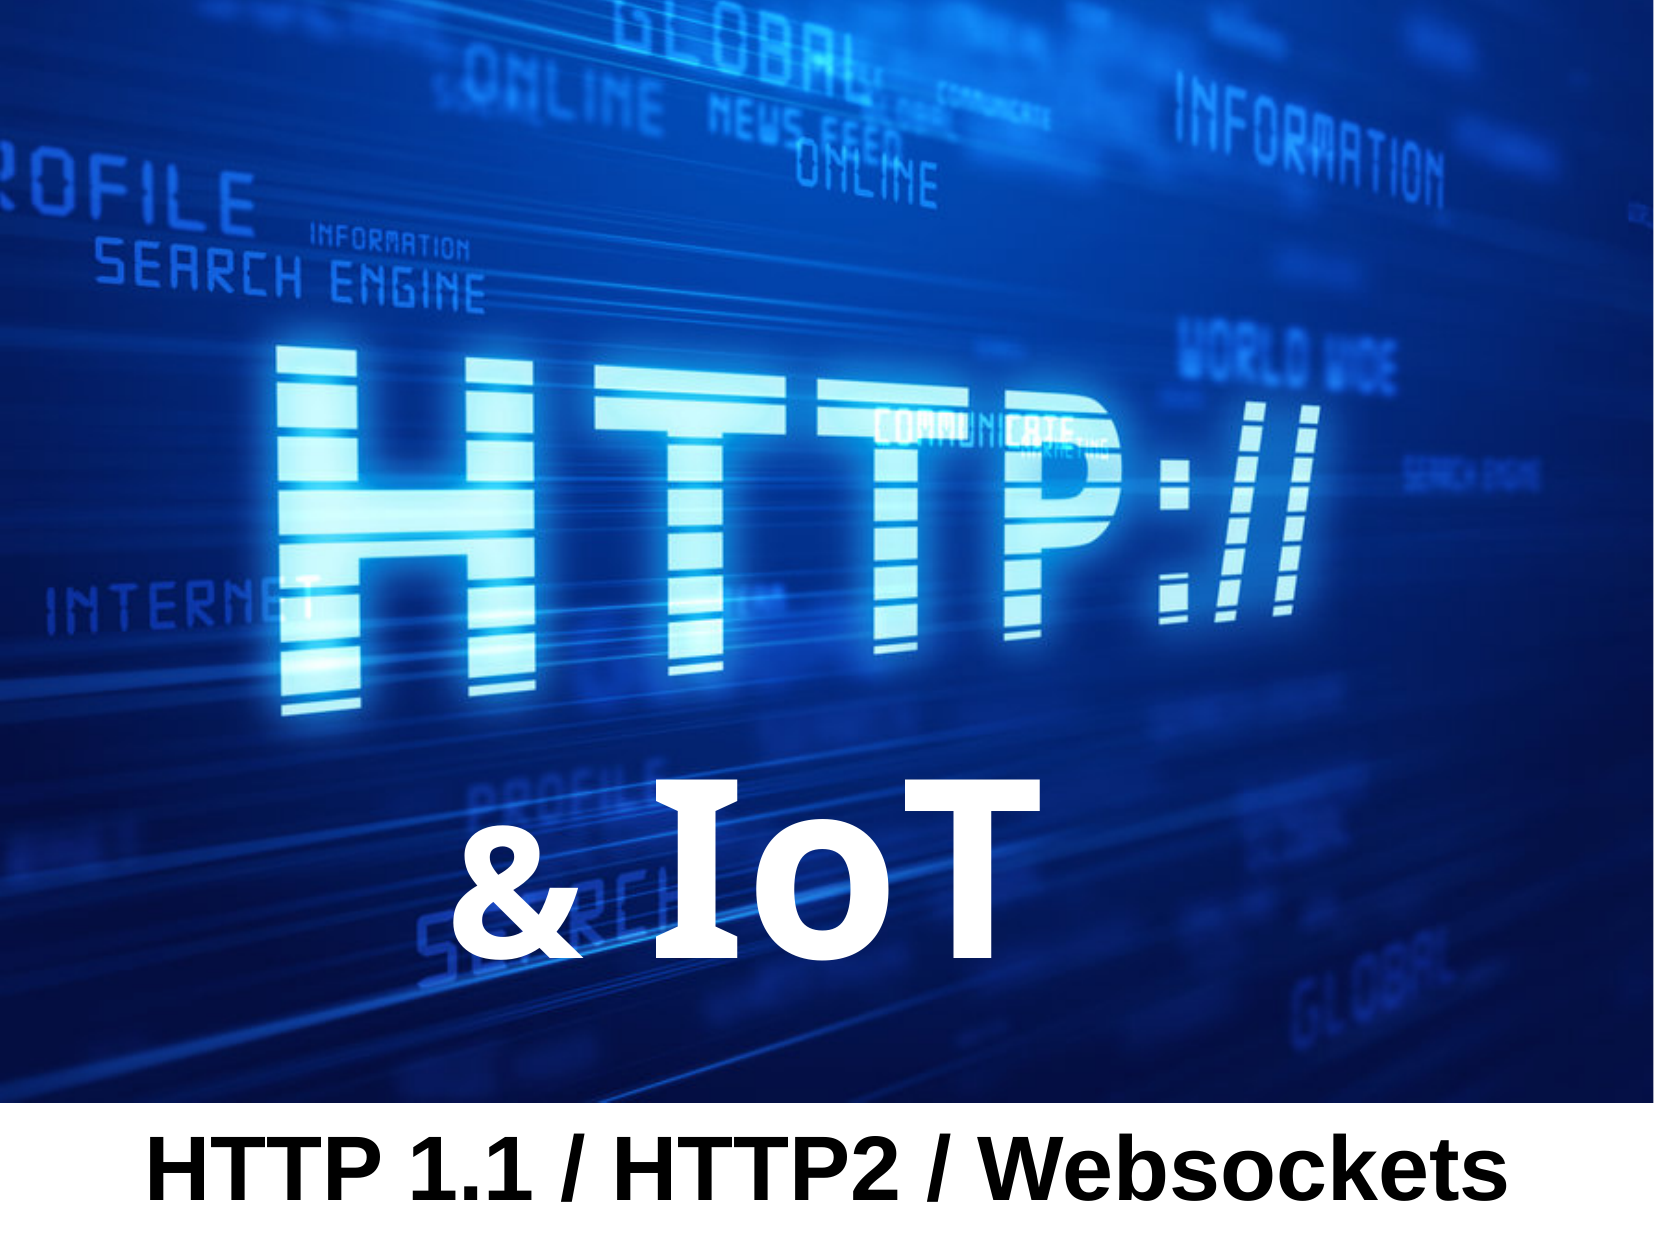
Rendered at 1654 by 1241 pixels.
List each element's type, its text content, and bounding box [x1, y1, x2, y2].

text_box HTTP 1.1 / HTTP2 / Websockets [129, 1110, 1548, 1228]
text_box & IoT [431, 684, 1252, 1052]
picture [0, 0, 1654, 1103]
